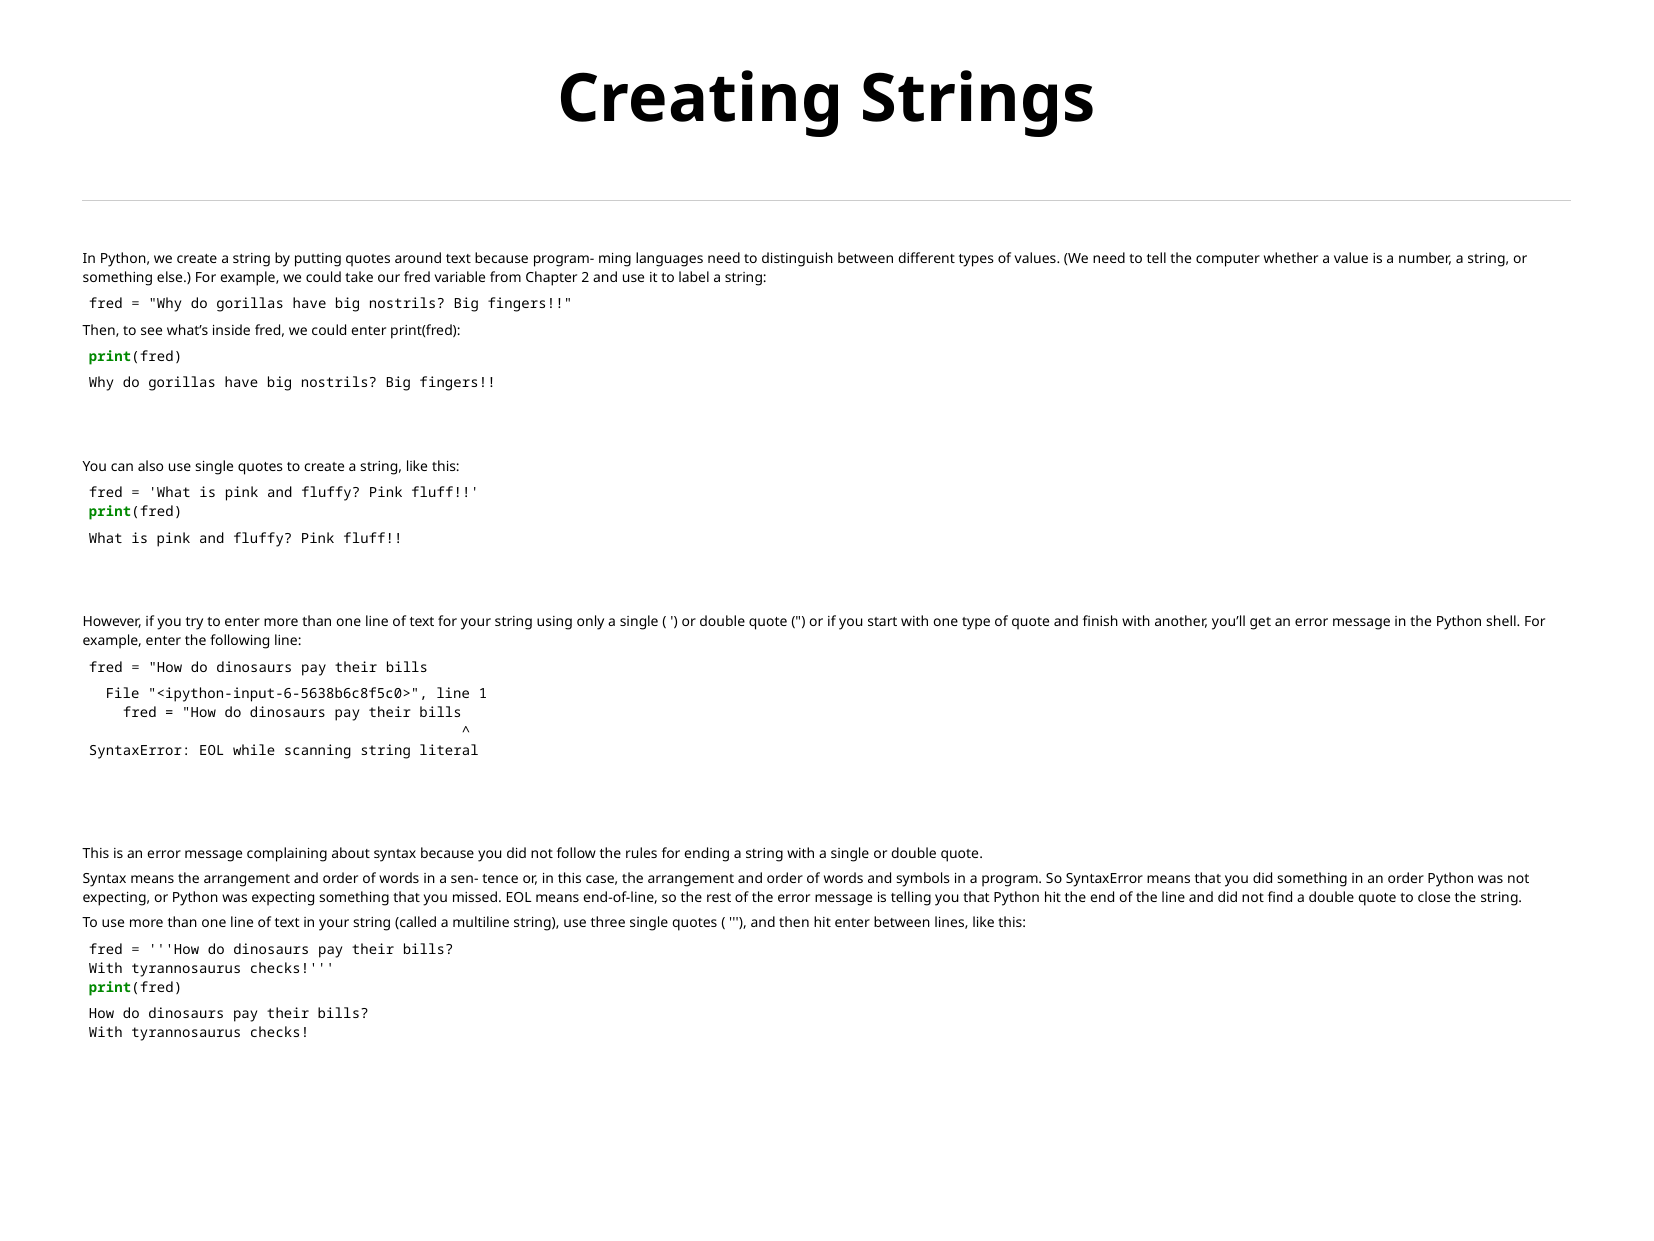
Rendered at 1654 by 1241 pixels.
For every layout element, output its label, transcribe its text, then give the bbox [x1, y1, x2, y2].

list In Python, we create a string by putting quotes around text because program- ming languages need to distinguish between different types of values. (We need to tell the computer whether a value is a number, a string, or something else.) For example, we could take our fred variable from Chapter 2 and use it to label a string: fred = "Why do gorillas have big nostrils? Big fingers!!" Then, to see what’s inside fred, we could enter print(fred): print(fred) Why do gorillas have big nostrils? Big fingers!! You can also use single quotes to create a string, like this: fred = 'What is pink and fluffy? Pink fluff!!' print(fred) What is pink and fluffy? Pink fluff!! However, if you try to enter more than one line of text for your string using only a single ( ') or double quote (") or if you start with one type of quote and finish with another, you’ll get an error message in the Python shell. For example, enter the following line: fred = "How do dinosaurs pay their bills File "<ipython-input-6-5638b6c8f5c0>", line 1 fred = "How do dinosaurs pay their bills ^ SyntaxError: EOL while scanning string literal This is an error message complaining about syntax because you did not follow the rules for ending a string with a single or double quote. Syntax means the arrangement and order of words in a sen- tence or, in this case, the arrangement and order of words and symbols in a program. So SyntaxError means that you did something in an order Python was not expecting, or Python was expecting something that you missed. EOL means end-of-line, so the rest of the error message is telling you that Python hit the end of the line and did not find a double quote to close the string. To use more than one line of text in your string (called a multiline string), use three single quotes ( '''), and then hit enter between lines, like this: fred = '''How do dinosaurs pay their bills? With tyrannosaurus checks!''' print(fred) How do dinosaurs pay their bills? With tyrannosaurus checks! [82, 248, 1571, 1111]
title Creating Strings [82, 25, 1571, 166]
